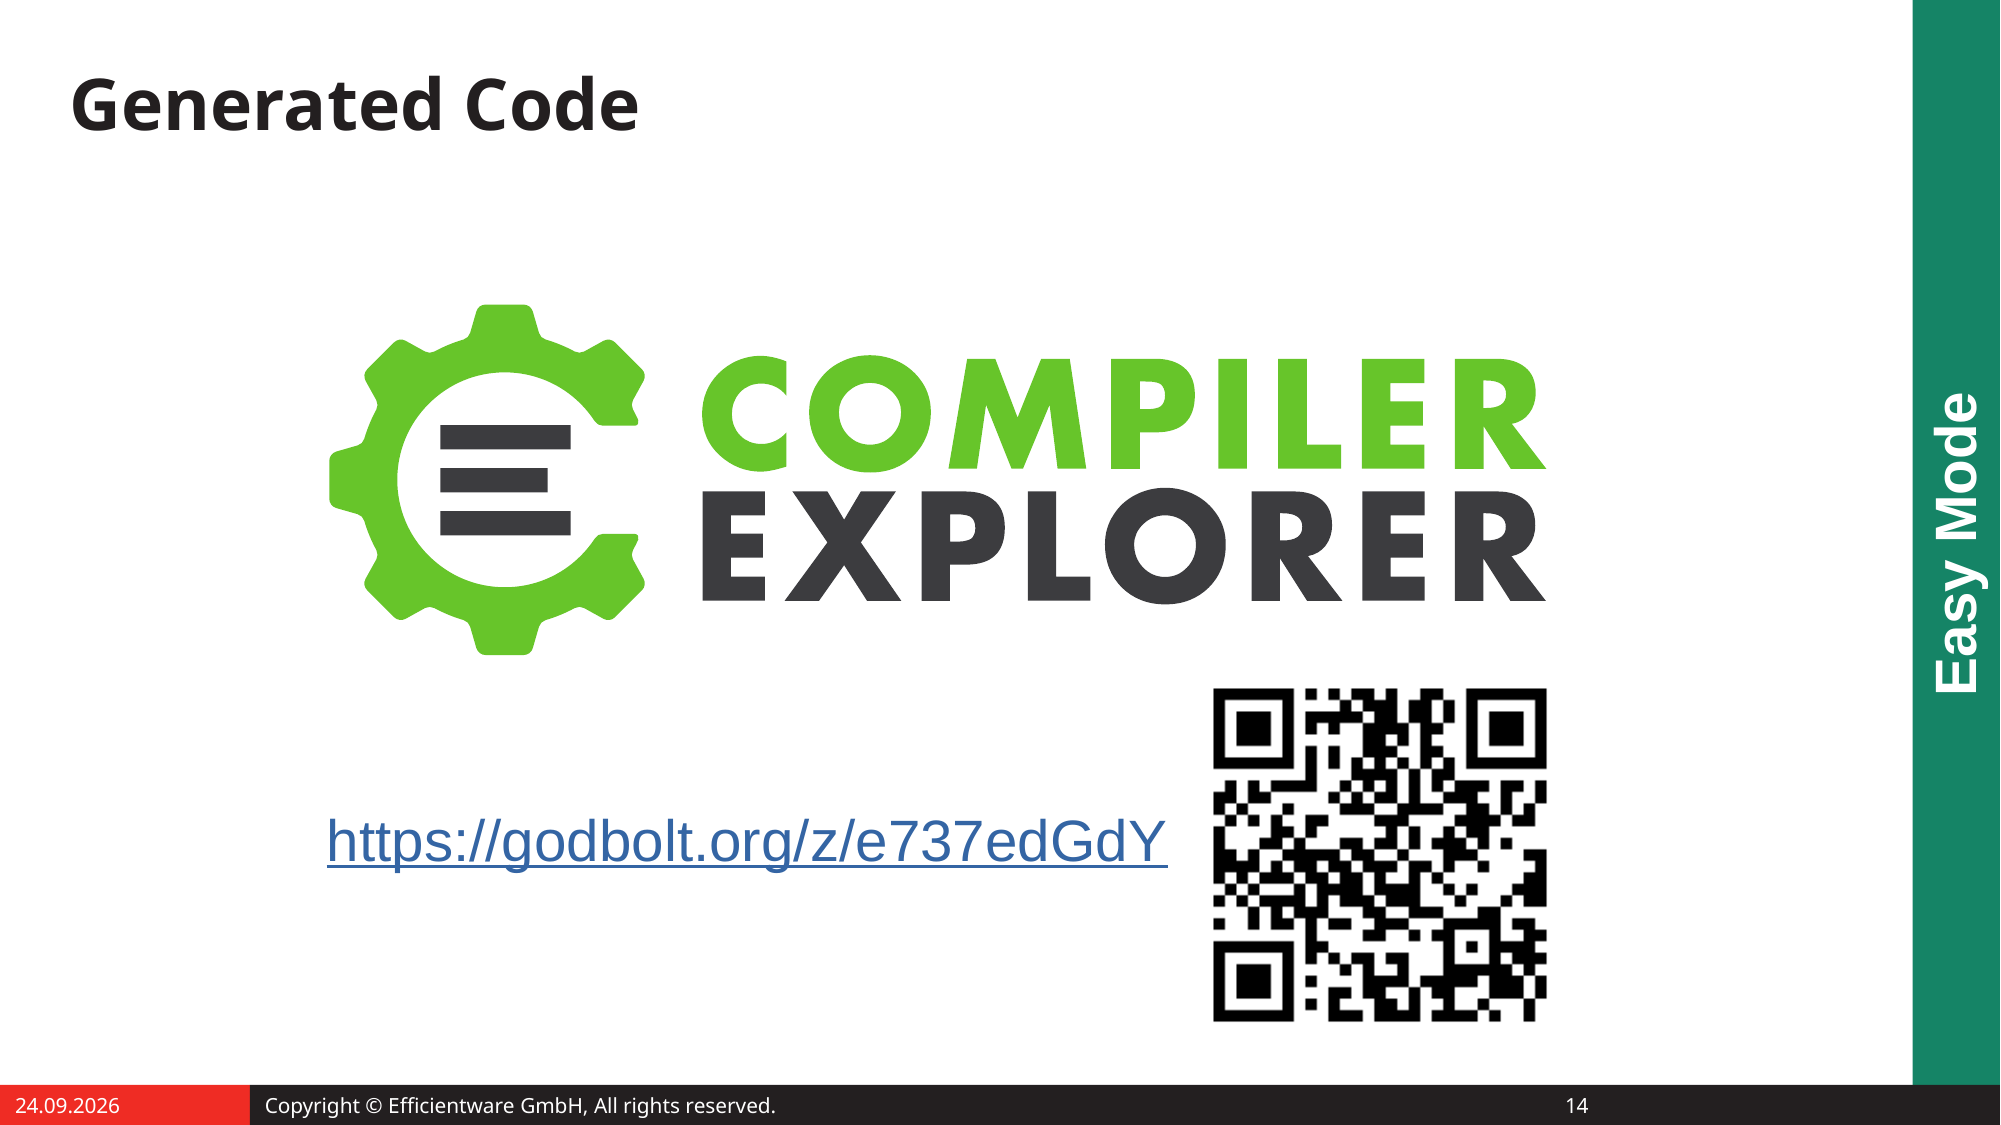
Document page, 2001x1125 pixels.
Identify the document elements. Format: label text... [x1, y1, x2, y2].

slide_number <number> [1550, 1084, 2000, 1125]
title Generated Code [55, 52, 1945, 156]
footer Copyright © Efficientware GmbH, All rights reserved. [249, 1084, 1550, 1125]
text_box Easy Mode [1912, 0, 2000, 1084]
slide_number 02.11.2025 [0, 1084, 249, 1125]
text_box https://godbolt.org/z/e737edGdY [311, 801, 1168, 882]
picture [38, 0, 1838, 1068]
